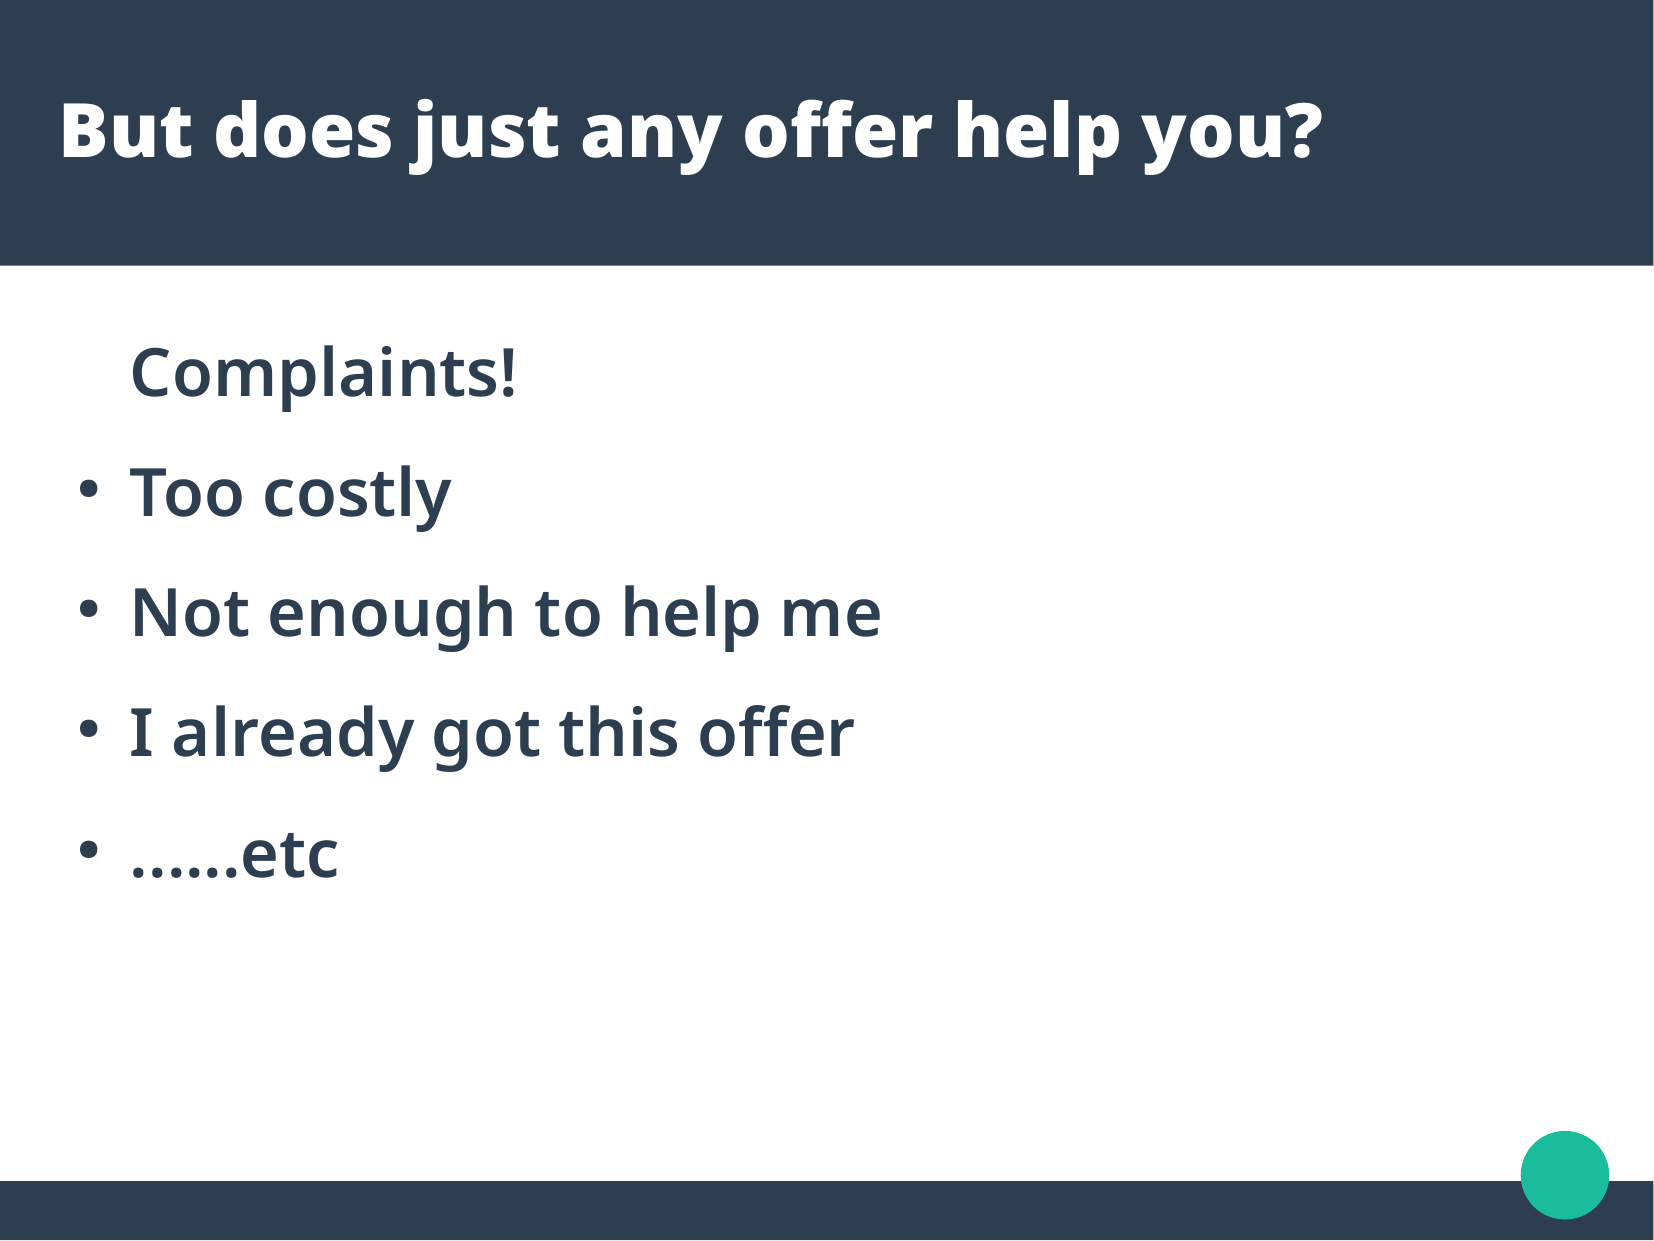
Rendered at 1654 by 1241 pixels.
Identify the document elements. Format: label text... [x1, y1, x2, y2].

list Complaints! Too costly Not enough to help me I already got this offer ......etc [59, 324, 1595, 1152]
title But does just any offer help you? [59, 49, 1595, 207]
